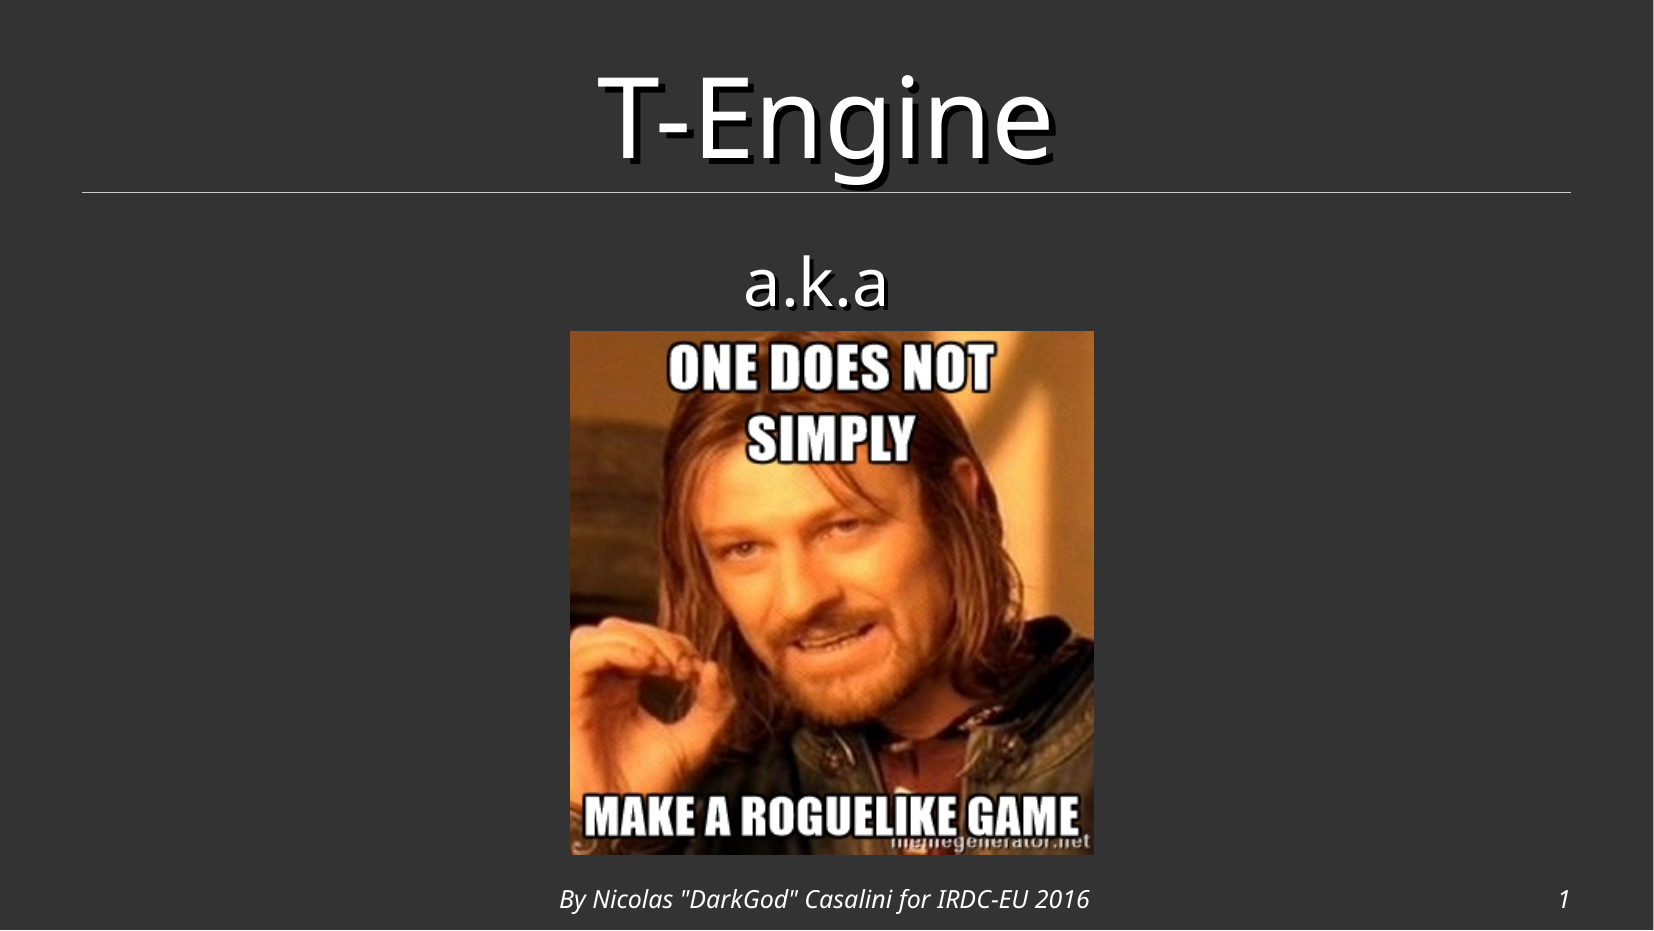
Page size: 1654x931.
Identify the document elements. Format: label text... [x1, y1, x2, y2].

picture [570, 331, 1094, 856]
text_box a.k.a [728, 239, 926, 322]
title T-Engine [82, 37, 1571, 193]
